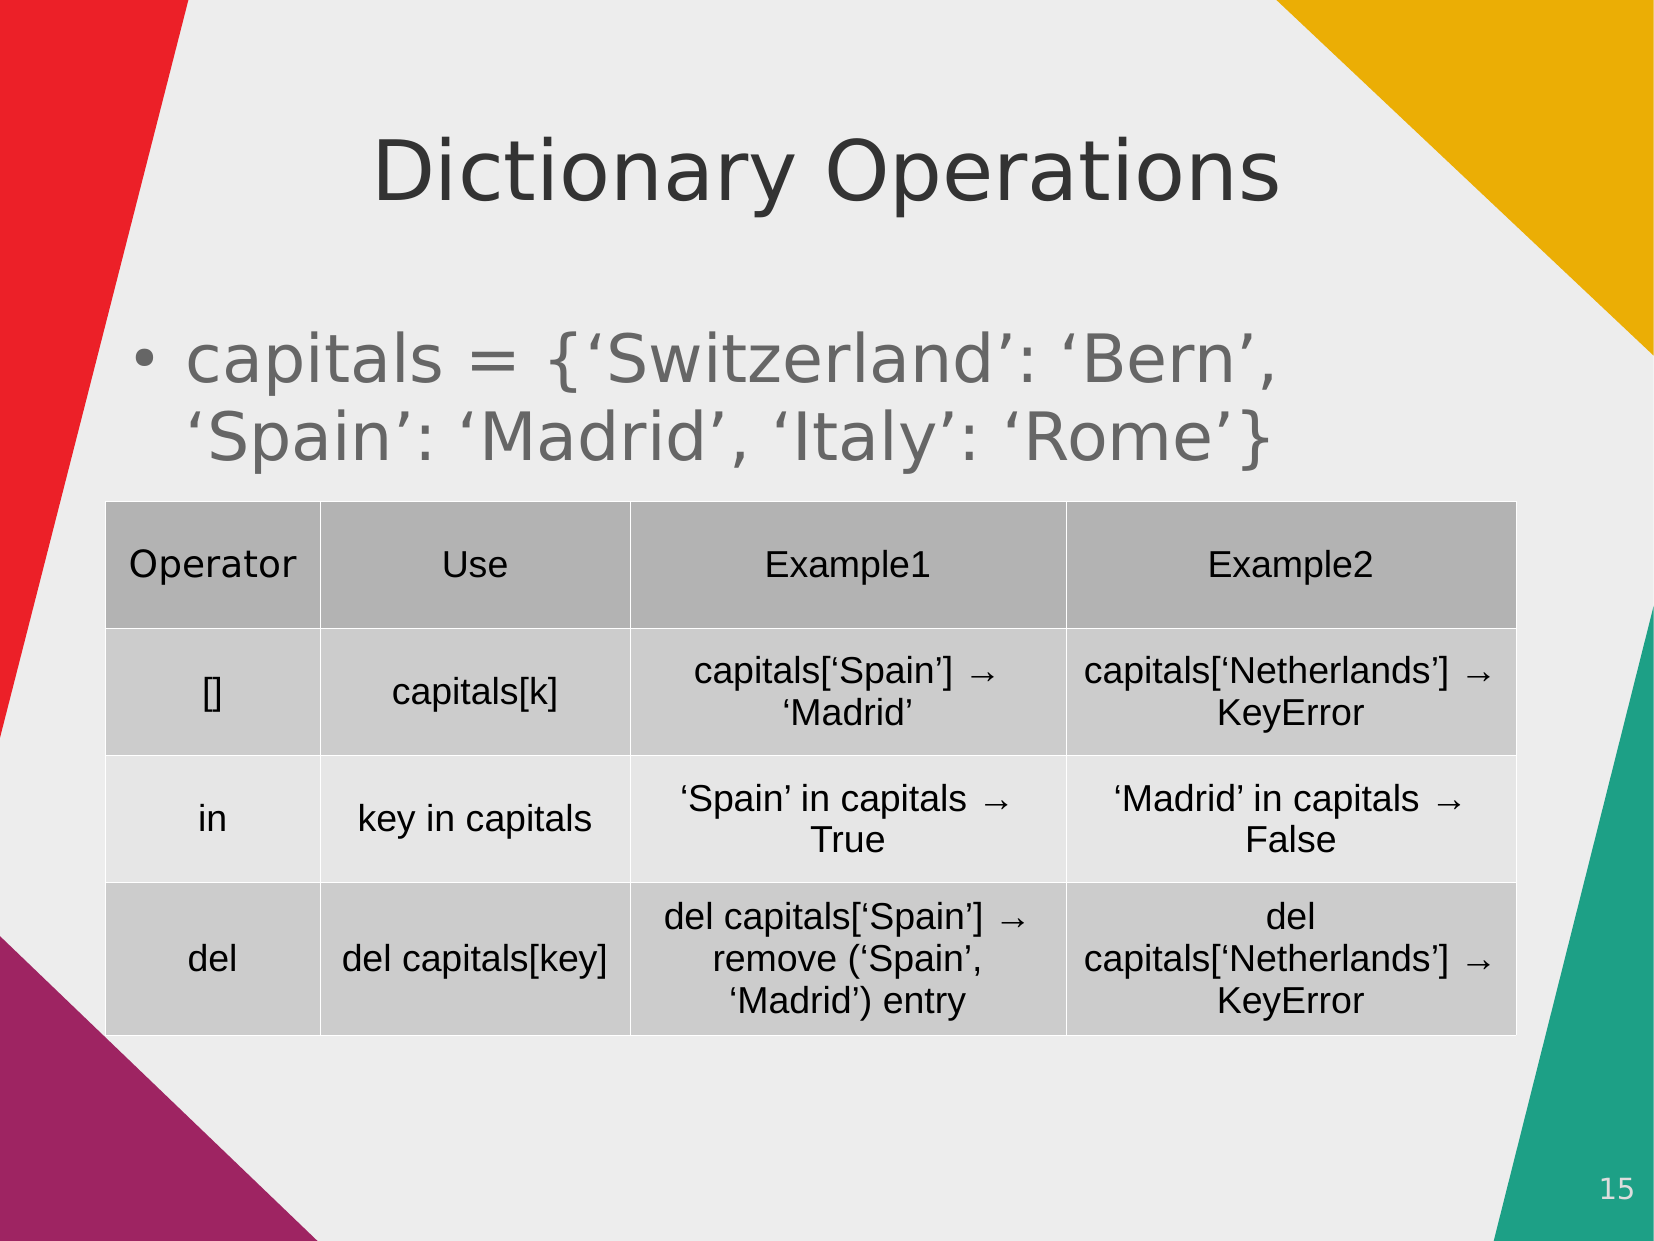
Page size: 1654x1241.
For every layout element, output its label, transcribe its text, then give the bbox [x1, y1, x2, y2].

table_cell capitals[k] [321, 629, 630, 755]
table_cell ‘Spain’ in capitals → True [631, 756, 1066, 882]
table_cell [] [106, 629, 320, 755]
title Dictionary Operations [114, 73, 1539, 271]
table_header Operator [106, 502, 320, 628]
table_cell in [106, 756, 320, 882]
table_header Use [321, 502, 630, 628]
table_header Example1 [631, 502, 1066, 628]
table_cell capitals[‘Netherlands’] → KeyError [1067, 629, 1516, 755]
table_cell del capitals[‘Spain’] → remove (‘Spain’, ‘Madrid’) entry [631, 883, 1066, 1035]
table_cell del [106, 883, 320, 1035]
table_cell key in capitals [321, 756, 630, 882]
table_cell capitals[‘Spain’] → ‘Madrid’ [631, 629, 1066, 755]
list capitals = {‘Switzerland’: ‘Bern’, ‘Spain’: ‘Madrid’, ‘Italy’: ‘Rome’} [114, 320, 1539, 1014]
table_header Example2 [1067, 502, 1516, 628]
table_cell ‘Madrid’ in capitals → False [1067, 756, 1516, 882]
table_cell del capitals[key] [321, 883, 630, 1035]
table_cell del capitals[‘Netherlands’] → KeyError [1067, 883, 1516, 1035]
